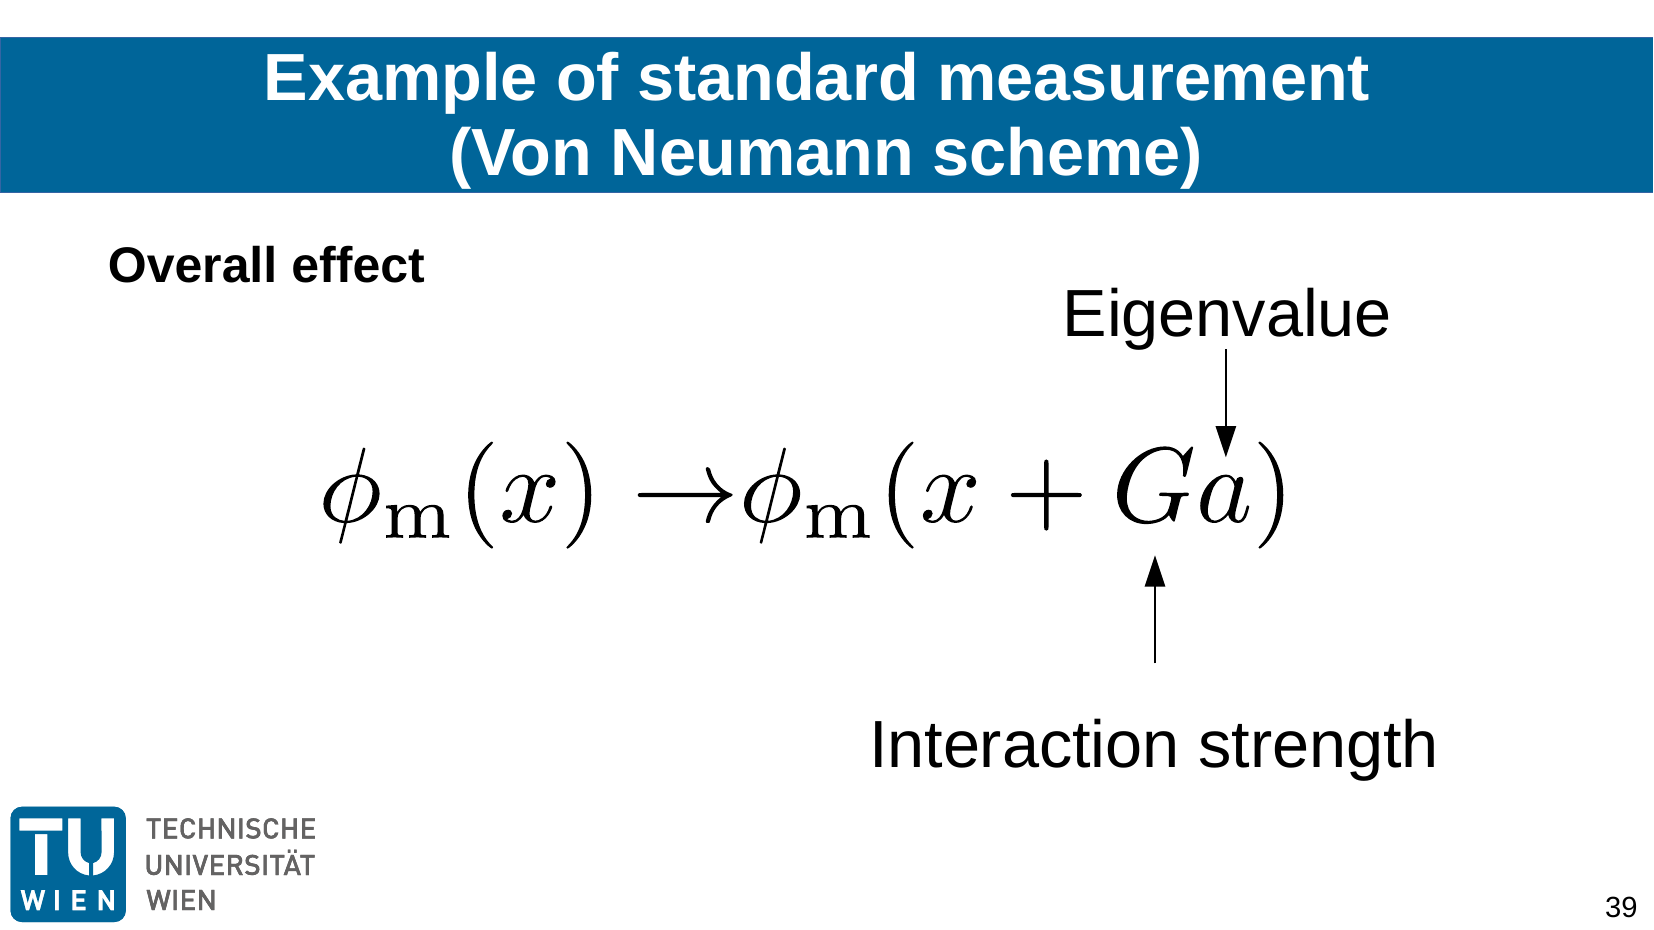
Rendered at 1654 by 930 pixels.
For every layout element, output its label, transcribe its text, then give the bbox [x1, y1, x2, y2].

picture [313, 420, 1306, 556]
list Overall effect [107, 236, 1186, 311]
text_box Eigenvalue [1047, 268, 1407, 359]
title Example of standard measurement (Von Neumann scheme) [0, 37, 1653, 193]
text_box Interaction strength [854, 699, 1455, 790]
